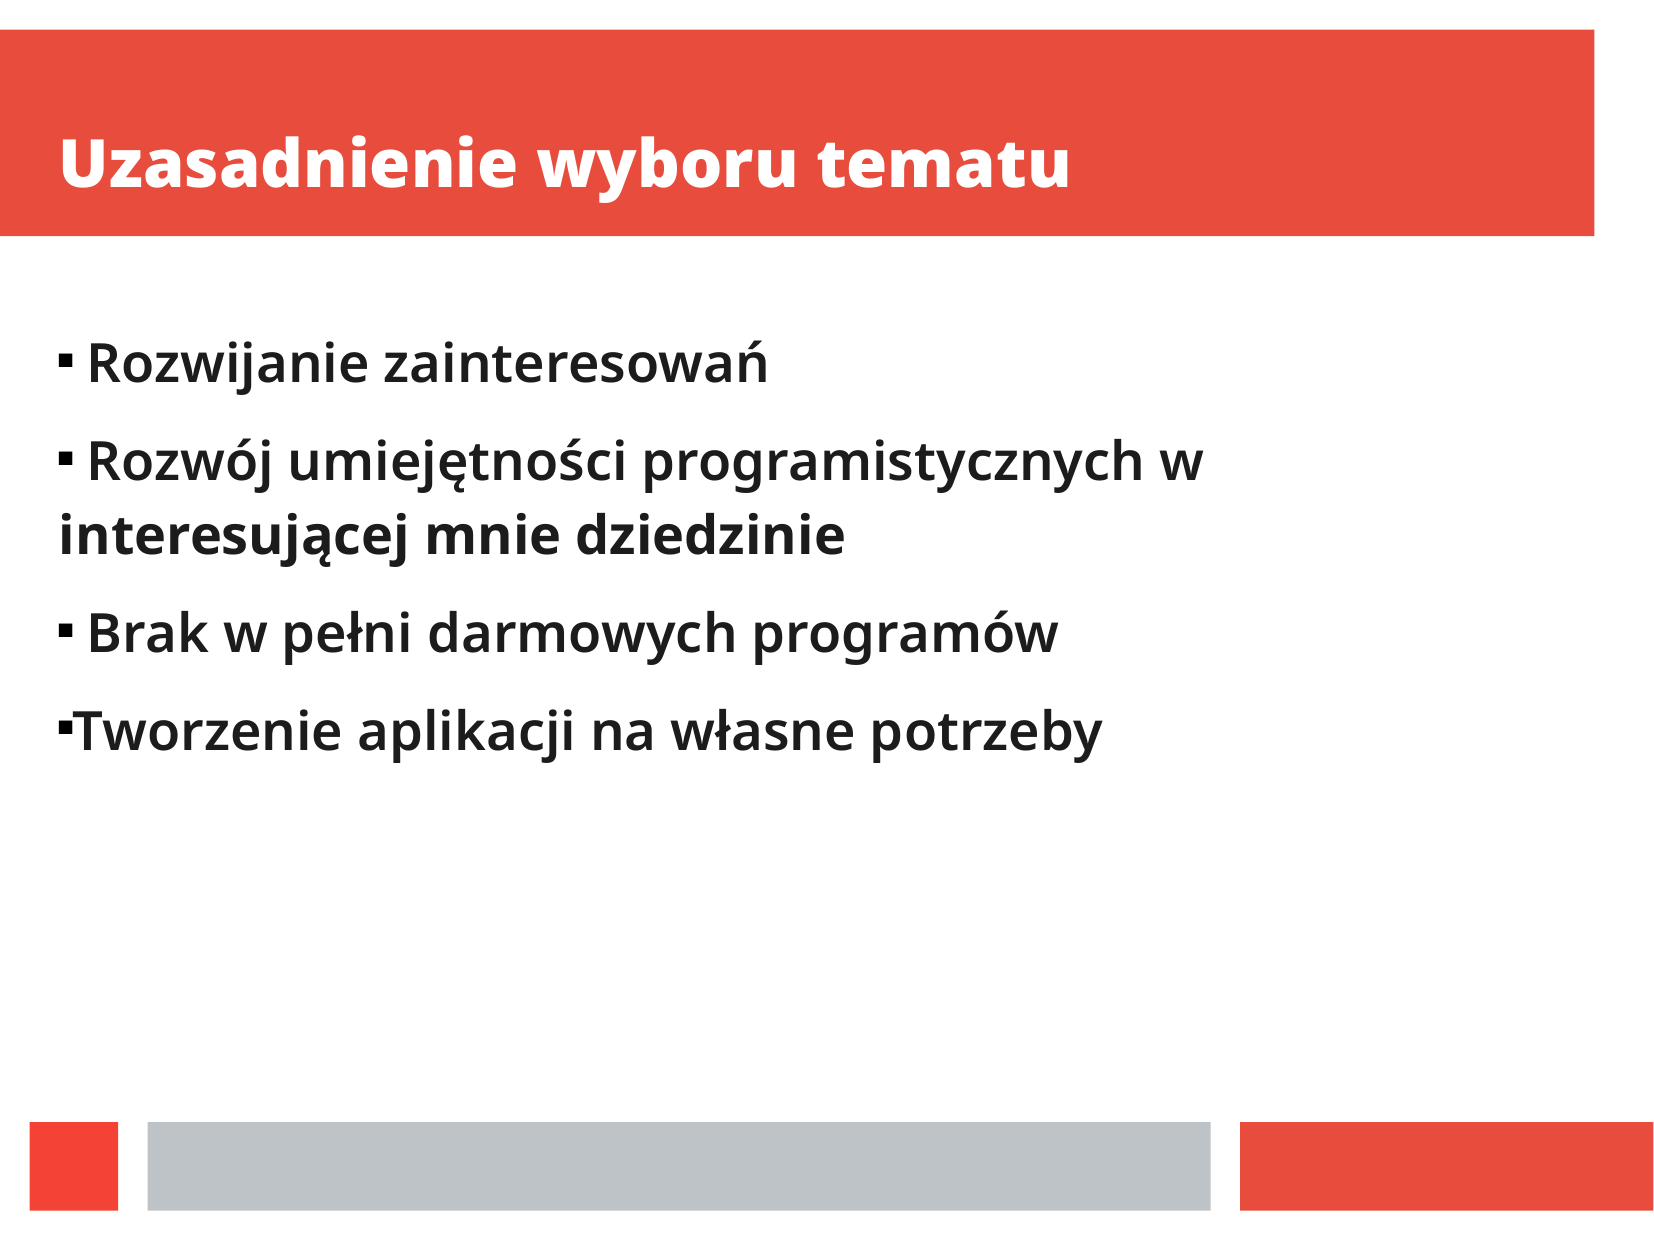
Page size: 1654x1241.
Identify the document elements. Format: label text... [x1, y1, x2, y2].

title Uzasadnienie wyboru tematu [59, 59, 1595, 207]
list Rozwijanie zainteresowań Rozwój umiejętności programistycznych w interesującej mnie dziedzinie Brak w pełni darmowych programów Tworzenie aplikacji na własne potrzeby [59, 324, 1565, 1093]
